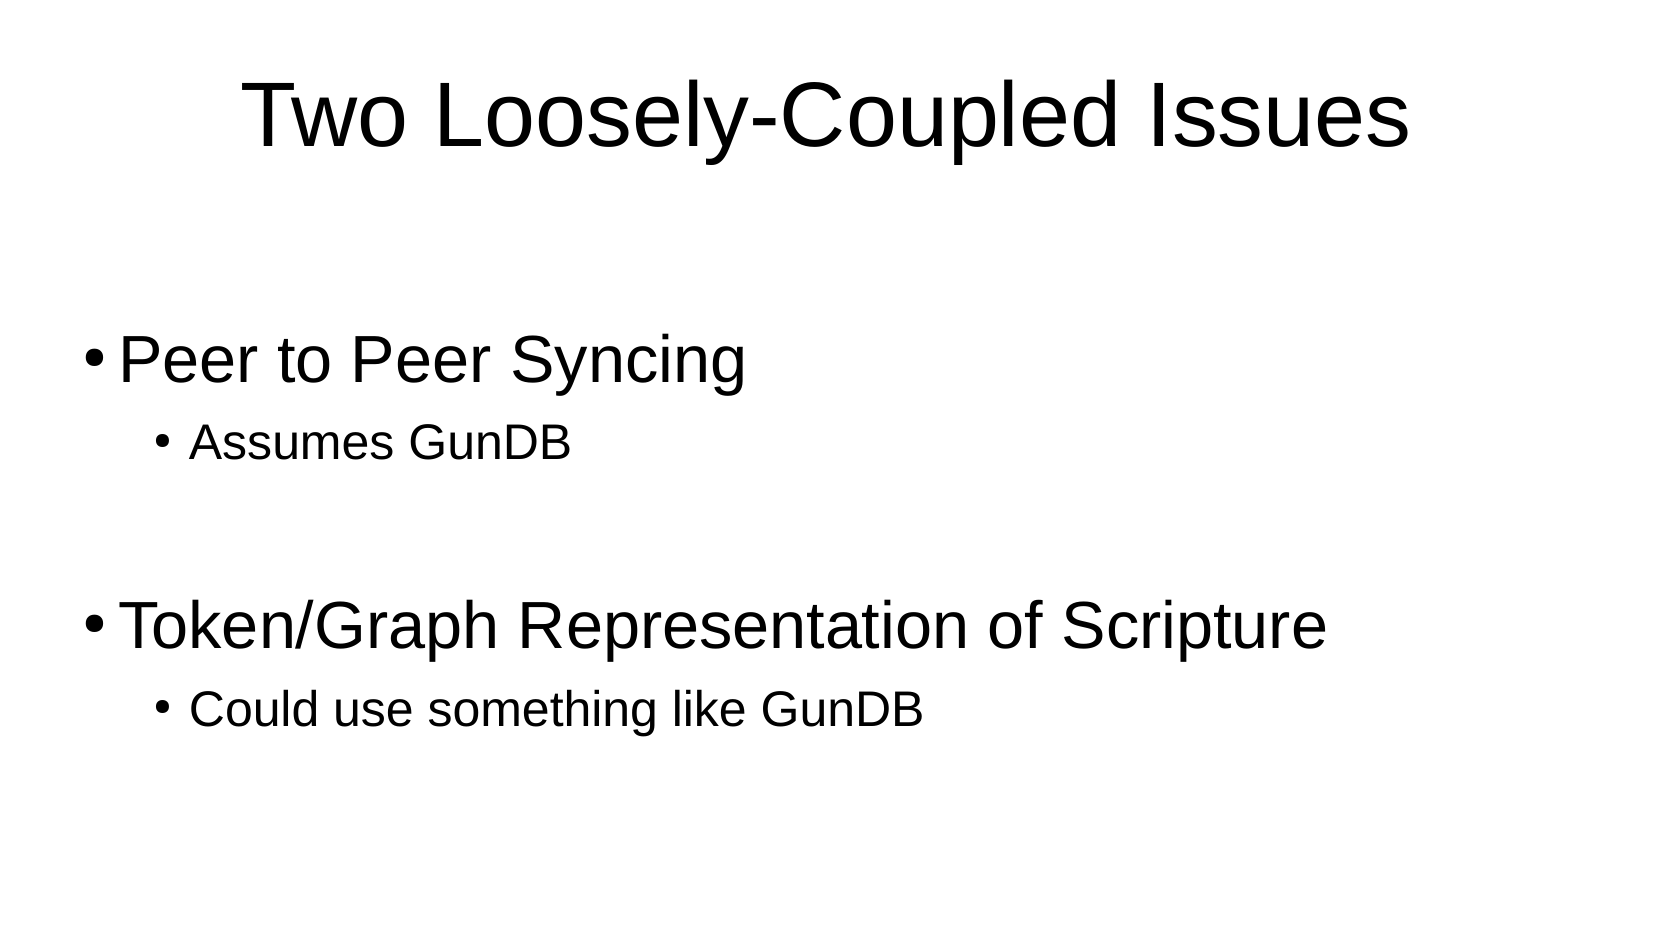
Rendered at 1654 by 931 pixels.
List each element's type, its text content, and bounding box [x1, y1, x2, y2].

title Two Loosely-Coupled Issues [82, 37, 1571, 193]
list Peer to Peer Syncing Assumes GunDB Token/Graph Representation of Scripture Could use something like GunDB [82, 217, 1571, 758]
